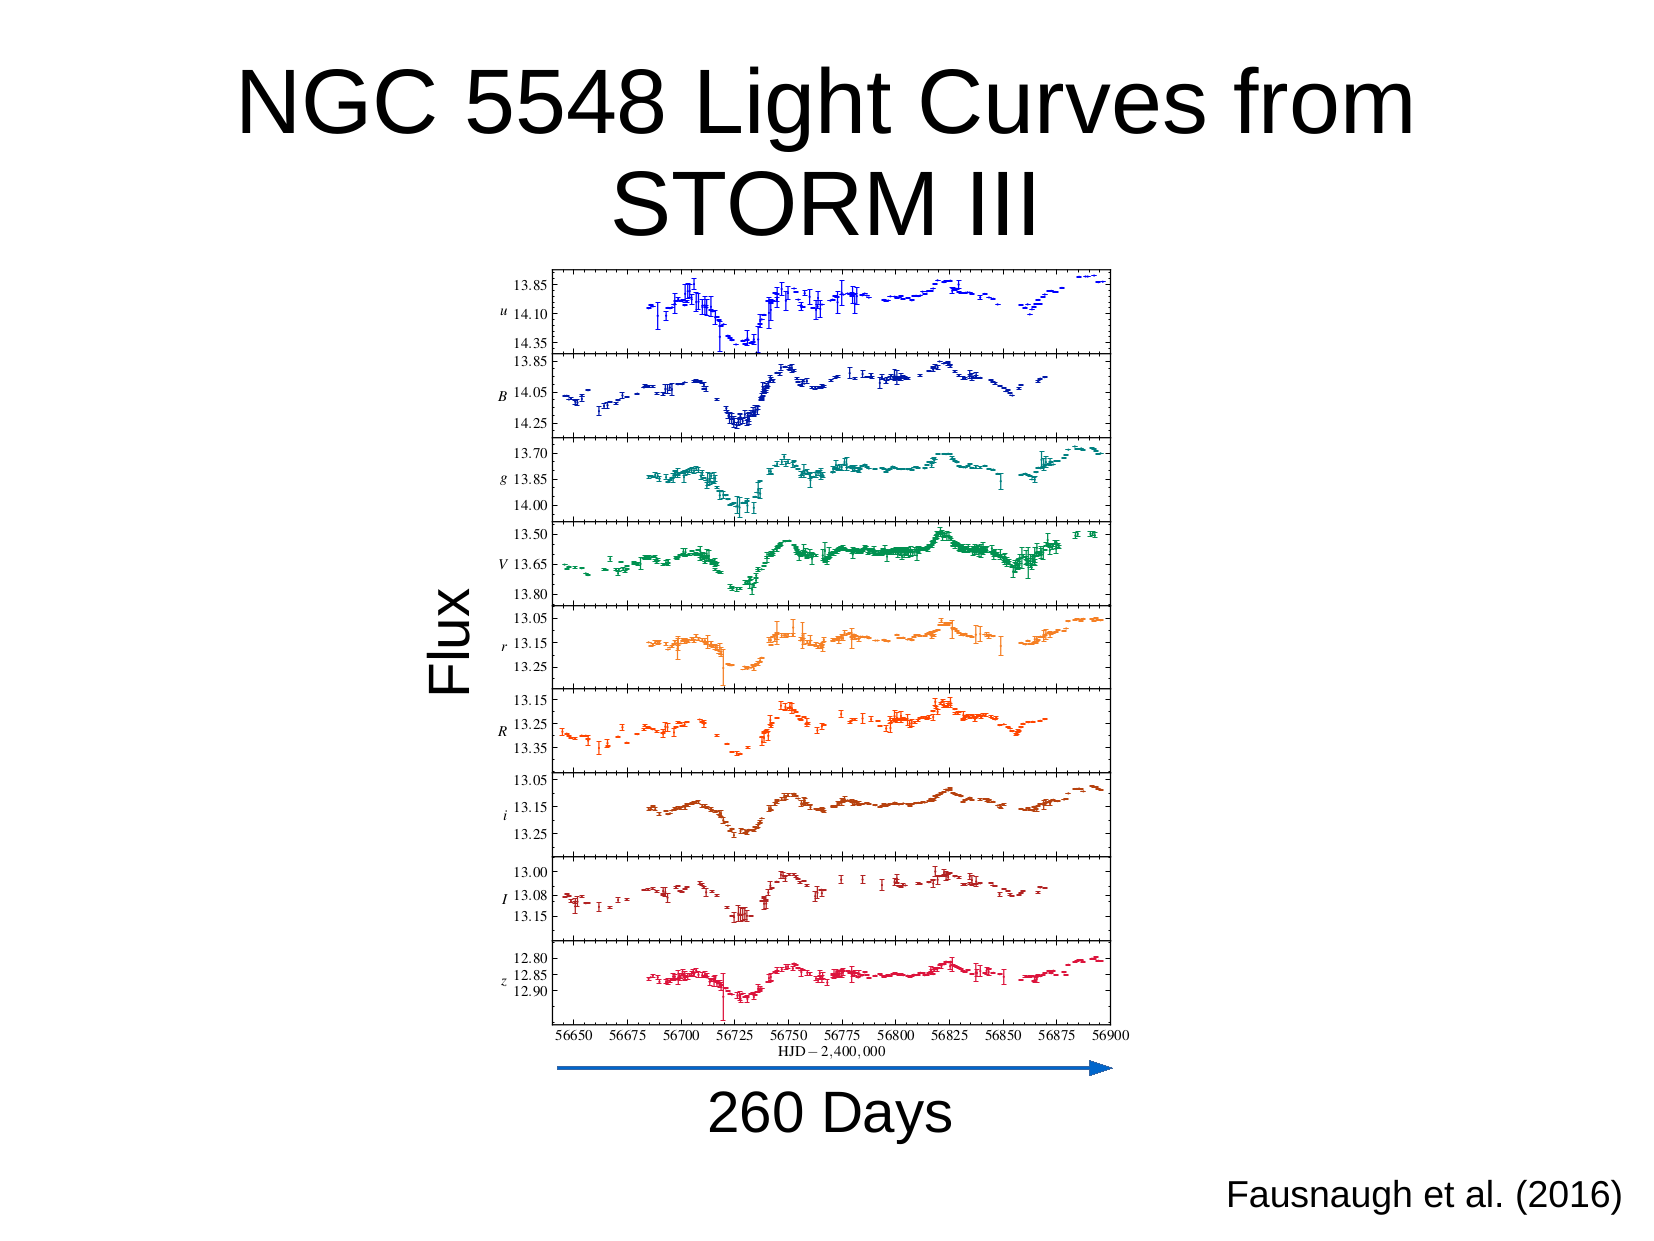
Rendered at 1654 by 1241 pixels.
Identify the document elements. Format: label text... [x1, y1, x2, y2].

text_box Fausnaugh et al. (2016) [1211, 1166, 1639, 1224]
text_box [557, 1060, 1113, 1076]
title NGC 5548 Light Curves from STORM III [82, 49, 1571, 257]
text_box Flux [409, 441, 487, 713]
text_box 260 Days [692, 1072, 970, 1153]
picture [487, 251, 1135, 1089]
